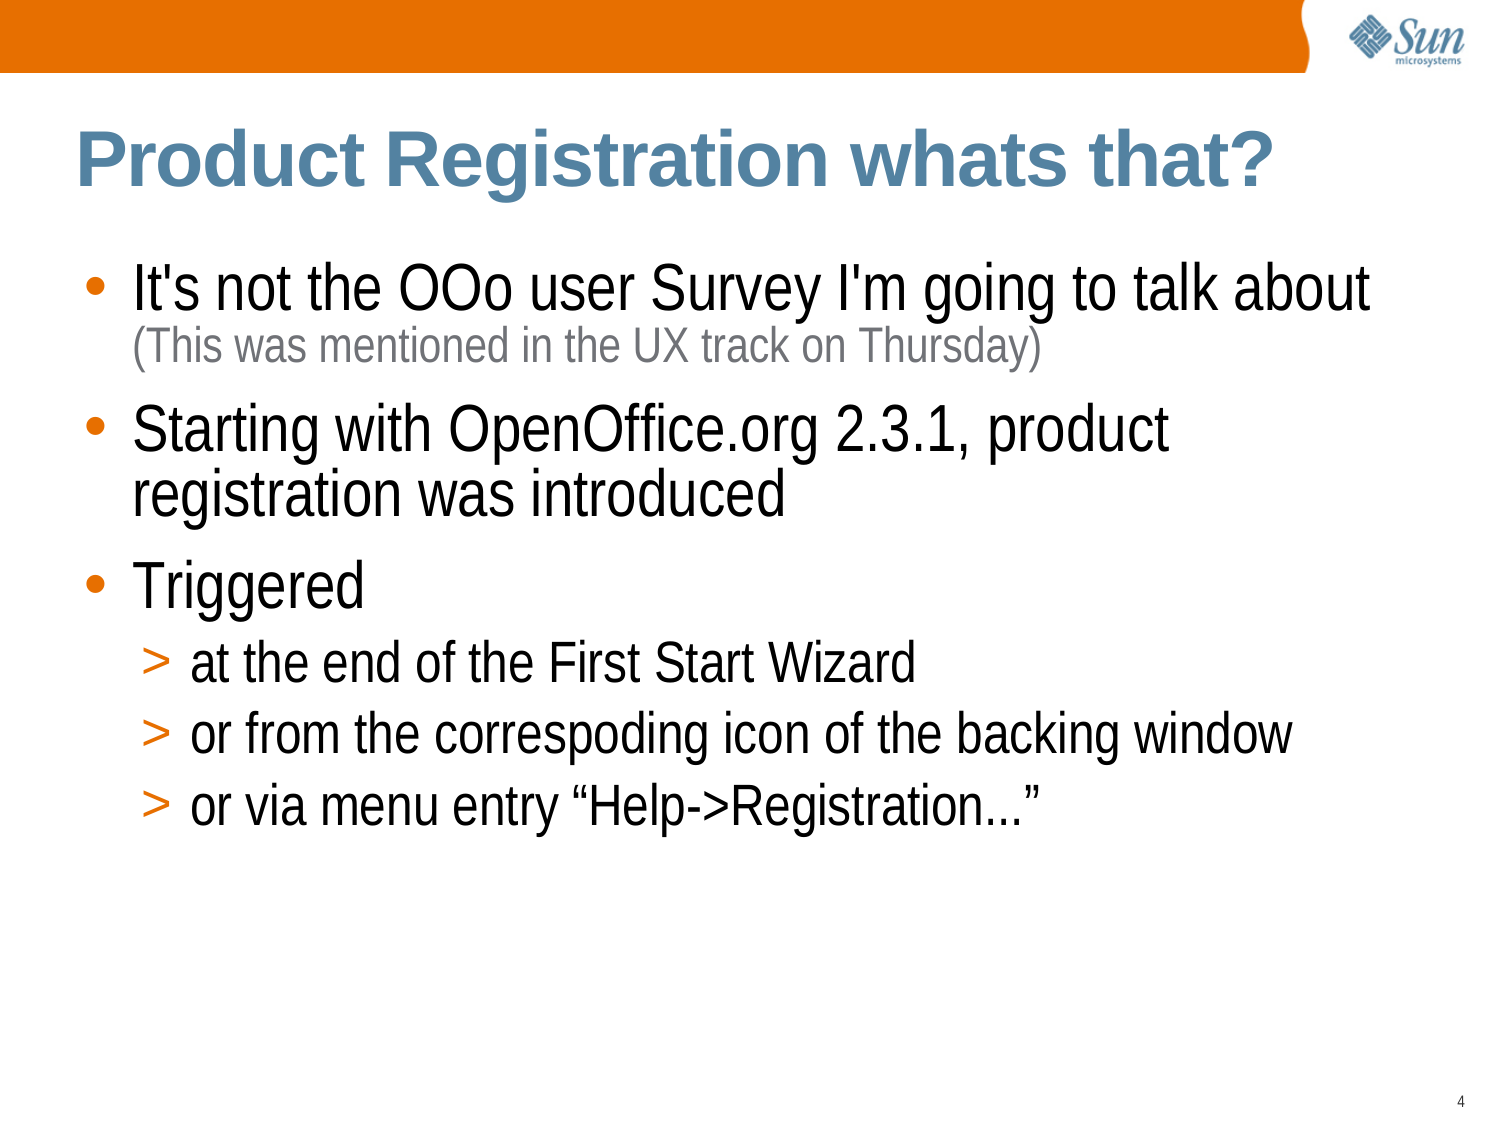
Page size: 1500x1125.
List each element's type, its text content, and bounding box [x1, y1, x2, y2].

picture [0, 0, 1500, 73]
list It's not the OOo user Survey I'm going to talk about (This was mentioned in the UX track on Thursday) Starting with OpenOffice.org 2.3.1, product registration was introduced Triggered at the end of the First Start Wizard or from the correspoding icon of the backing window or via menu entry “Help->Registration...” [64, 258, 1401, 1062]
title Product Registration whats that? [75, 123, 1437, 227]
